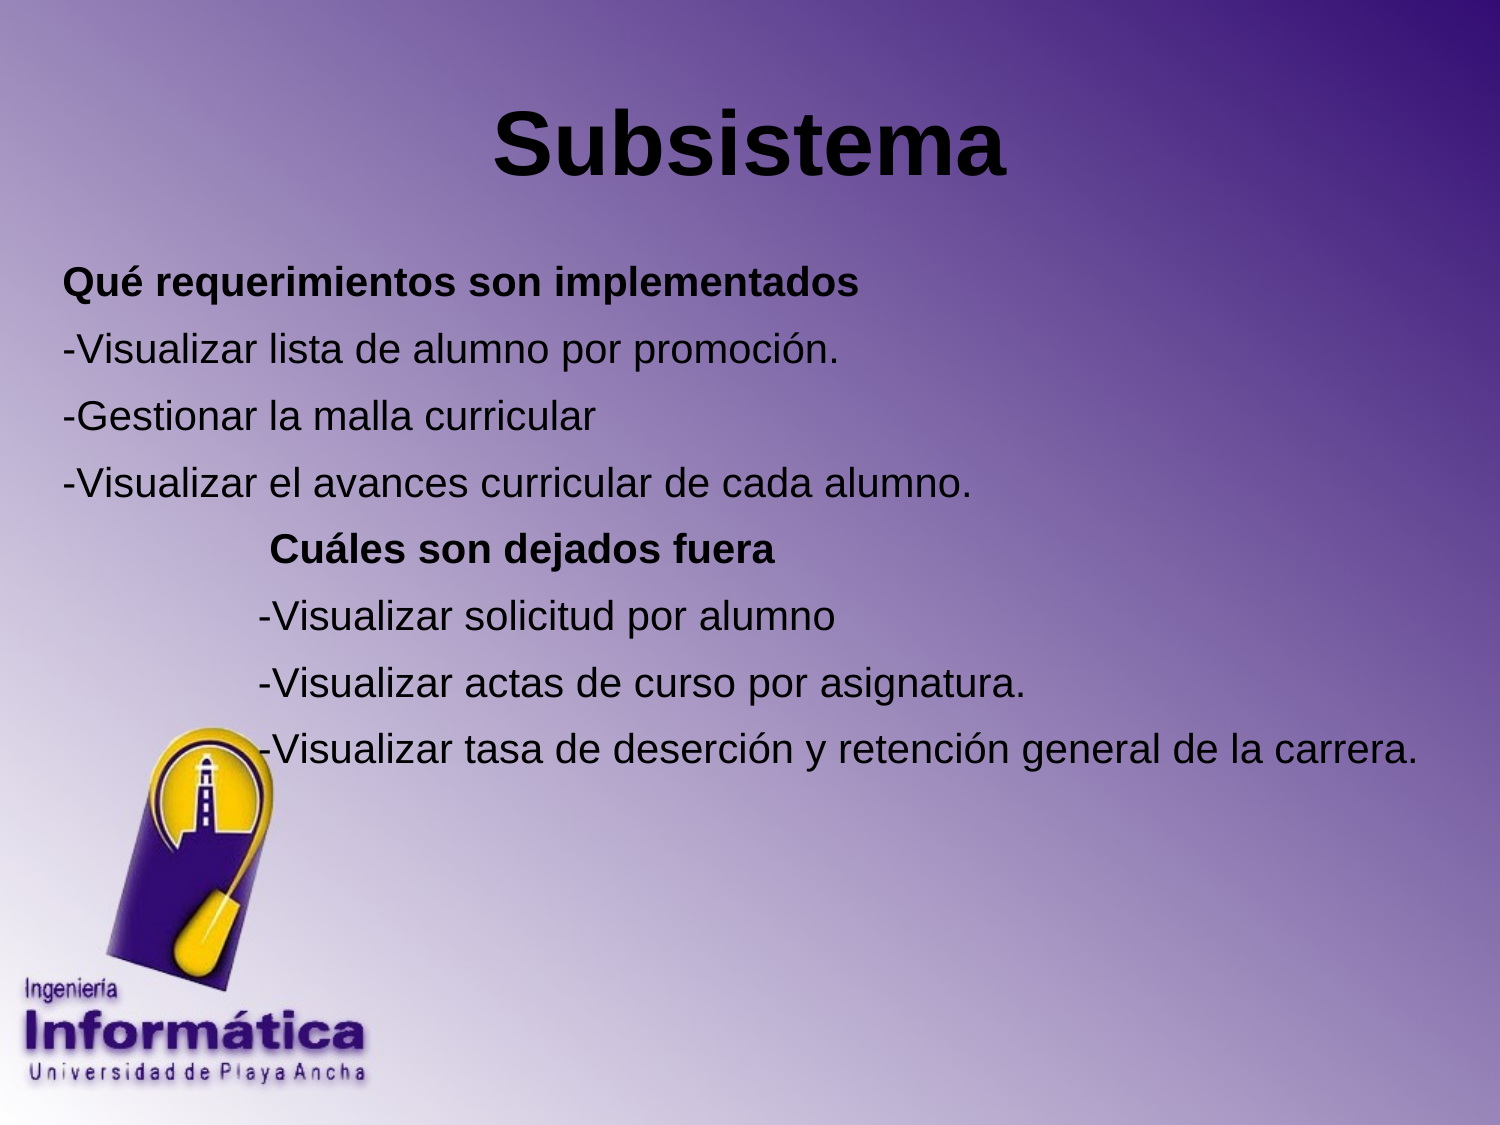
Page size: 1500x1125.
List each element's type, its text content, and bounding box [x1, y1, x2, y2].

title Subsistema [75, 45, 1426, 175]
list Qué requerimientos son implementados -Visualizar lista de alumno por promoción. -Gestionar la malla curricular -Visualizar el avances curricular de cada alumno. Cuáles son dejados fuera -Visualizar solicitud por alumno -Visualizar actas de curso por asignatura. -Visualizar tasa de deserción y retención general de la carrera. [46, 175, 1465, 1003]
picture [0, 0, 1500, 1125]
